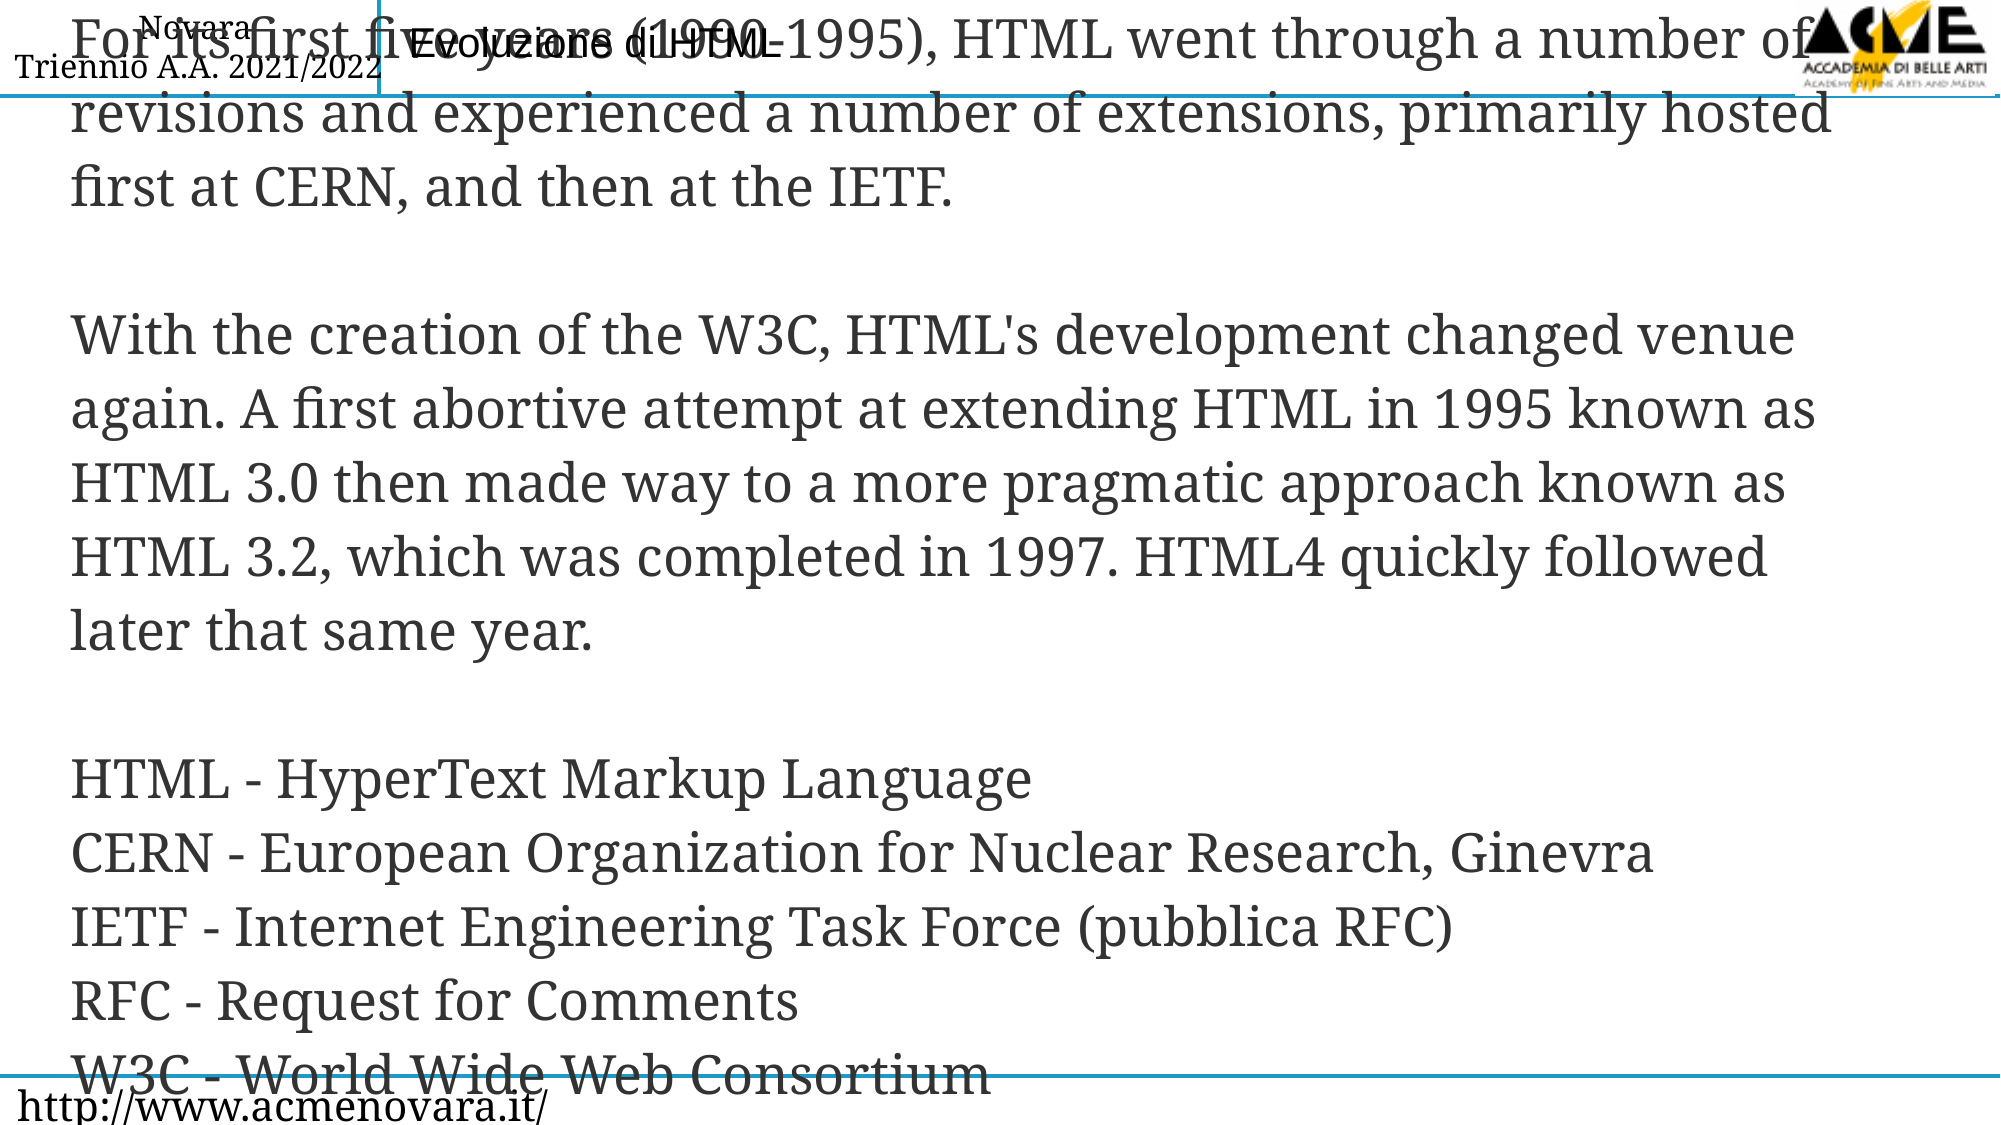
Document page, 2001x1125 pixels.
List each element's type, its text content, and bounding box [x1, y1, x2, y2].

list Evoluzione di HTML [393, 11, 1210, 87]
picture [0, 1074, 80, 1078]
picture [856, 1074, 875, 1078]
picture [0, 94, 164, 98]
picture [377, 0, 381, 17]
picture [917, 1074, 929, 1078]
picture [1074, 94, 1272, 98]
picture [952, 1074, 964, 1078]
picture [730, 1074, 745, 1078]
picture [935, 1074, 947, 1078]
text_box For its first five years (1990-1995), HTML went through a number of revisions and experienced a number of extensions, primarily hosted first at CERN, and then at the IETF. With the creation of the W3C, HTML's development changed venue again. A first abortive attempt at extending HTML in 1995 known as HTML 3.0 then made way to a more pragmatic approach known as HTML 3.2, which was completed in 1997. HTML4 quickly followed later that same year. HTML - HyperText Markup Language CERN - European Organization for Nuclear Research, Ginevra IETF - Internet Engineering Task Force (pubblica RFC) RFC - Request for Comments W3C - World Wide Web Consortium [70, 122, 1902, 988]
picture [282, 1074, 292, 1078]
picture [510, 1074, 520, 1078]
picture [207, 58, 407, 98]
picture [1273, 94, 1466, 98]
picture [117, 1074, 146, 1078]
picture [491, 1074, 505, 1078]
picture [149, 1074, 160, 1078]
picture [377, 19, 381, 29]
picture [744, 94, 935, 98]
picture [1672, 0, 2001, 98]
picture [698, 1074, 725, 1078]
picture [672, 1074, 692, 1078]
picture [821, 1074, 836, 1078]
picture [165, 94, 206, 98]
picture [900, 1074, 912, 1078]
picture [880, 1074, 895, 1078]
picture [765, 1074, 778, 1078]
picture [332, 1074, 351, 1078]
picture [412, 94, 588, 98]
picture [798, 1074, 816, 1078]
picture [456, 1074, 472, 1078]
picture [166, 1074, 245, 1078]
picture [543, 1074, 570, 1078]
picture [377, 32, 381, 56]
picture [1591, 94, 1606, 98]
picture [389, 1074, 419, 1078]
picture [1611, 94, 1667, 98]
picture [986, 1074, 2001, 1078]
picture [750, 1074, 760, 1078]
picture [653, 1074, 667, 1078]
picture [1467, 94, 1590, 98]
picture [297, 1074, 312, 1078]
picture [370, 1074, 384, 1078]
picture [940, 94, 1070, 98]
picture [589, 94, 739, 98]
picture [970, 1074, 981, 1078]
picture [783, 1074, 794, 1078]
